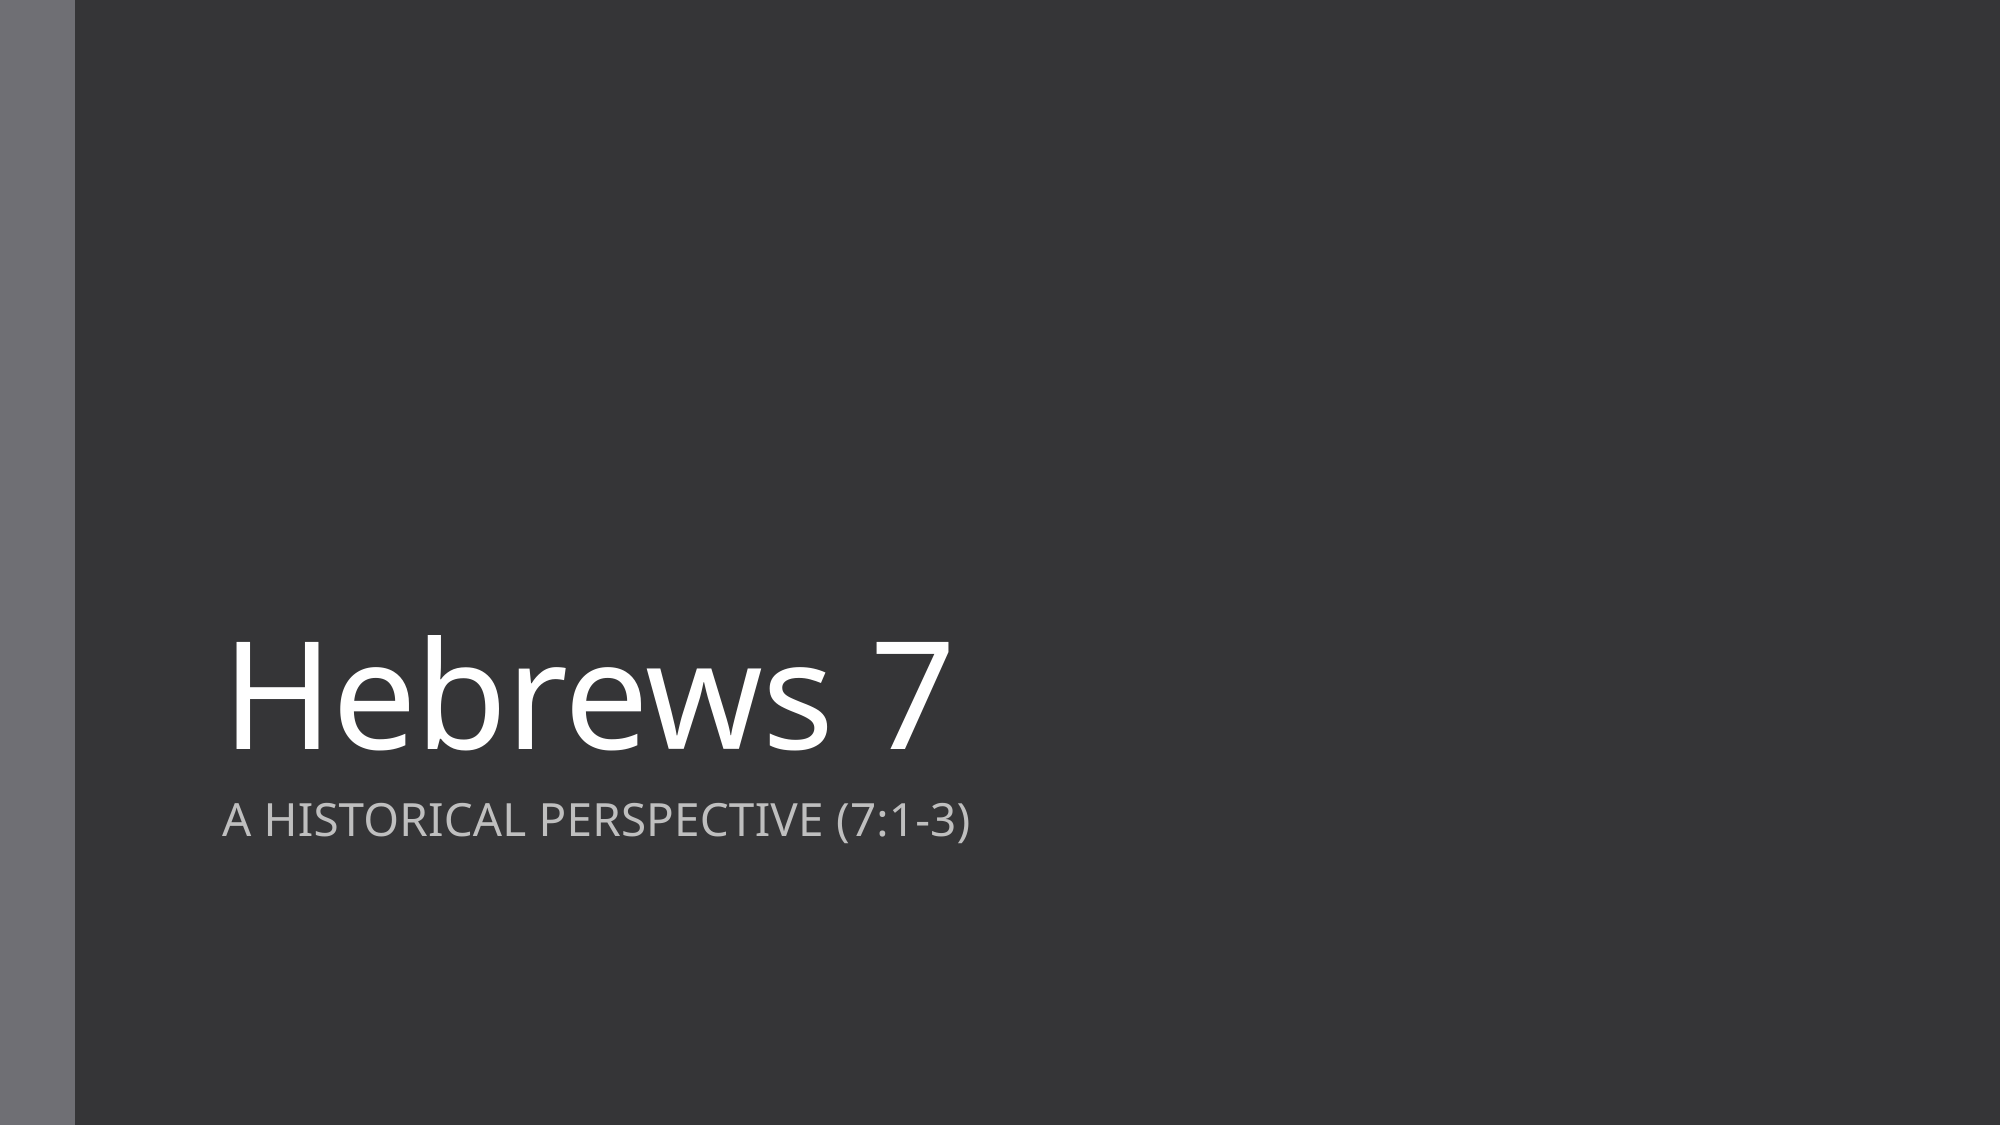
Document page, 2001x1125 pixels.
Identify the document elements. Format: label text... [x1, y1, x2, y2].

subtitle A HISTORICAL PERSPECTIVE (7:1-3) [206, 787, 1752, 1066]
title Hebrews 7 [206, 124, 1752, 787]
